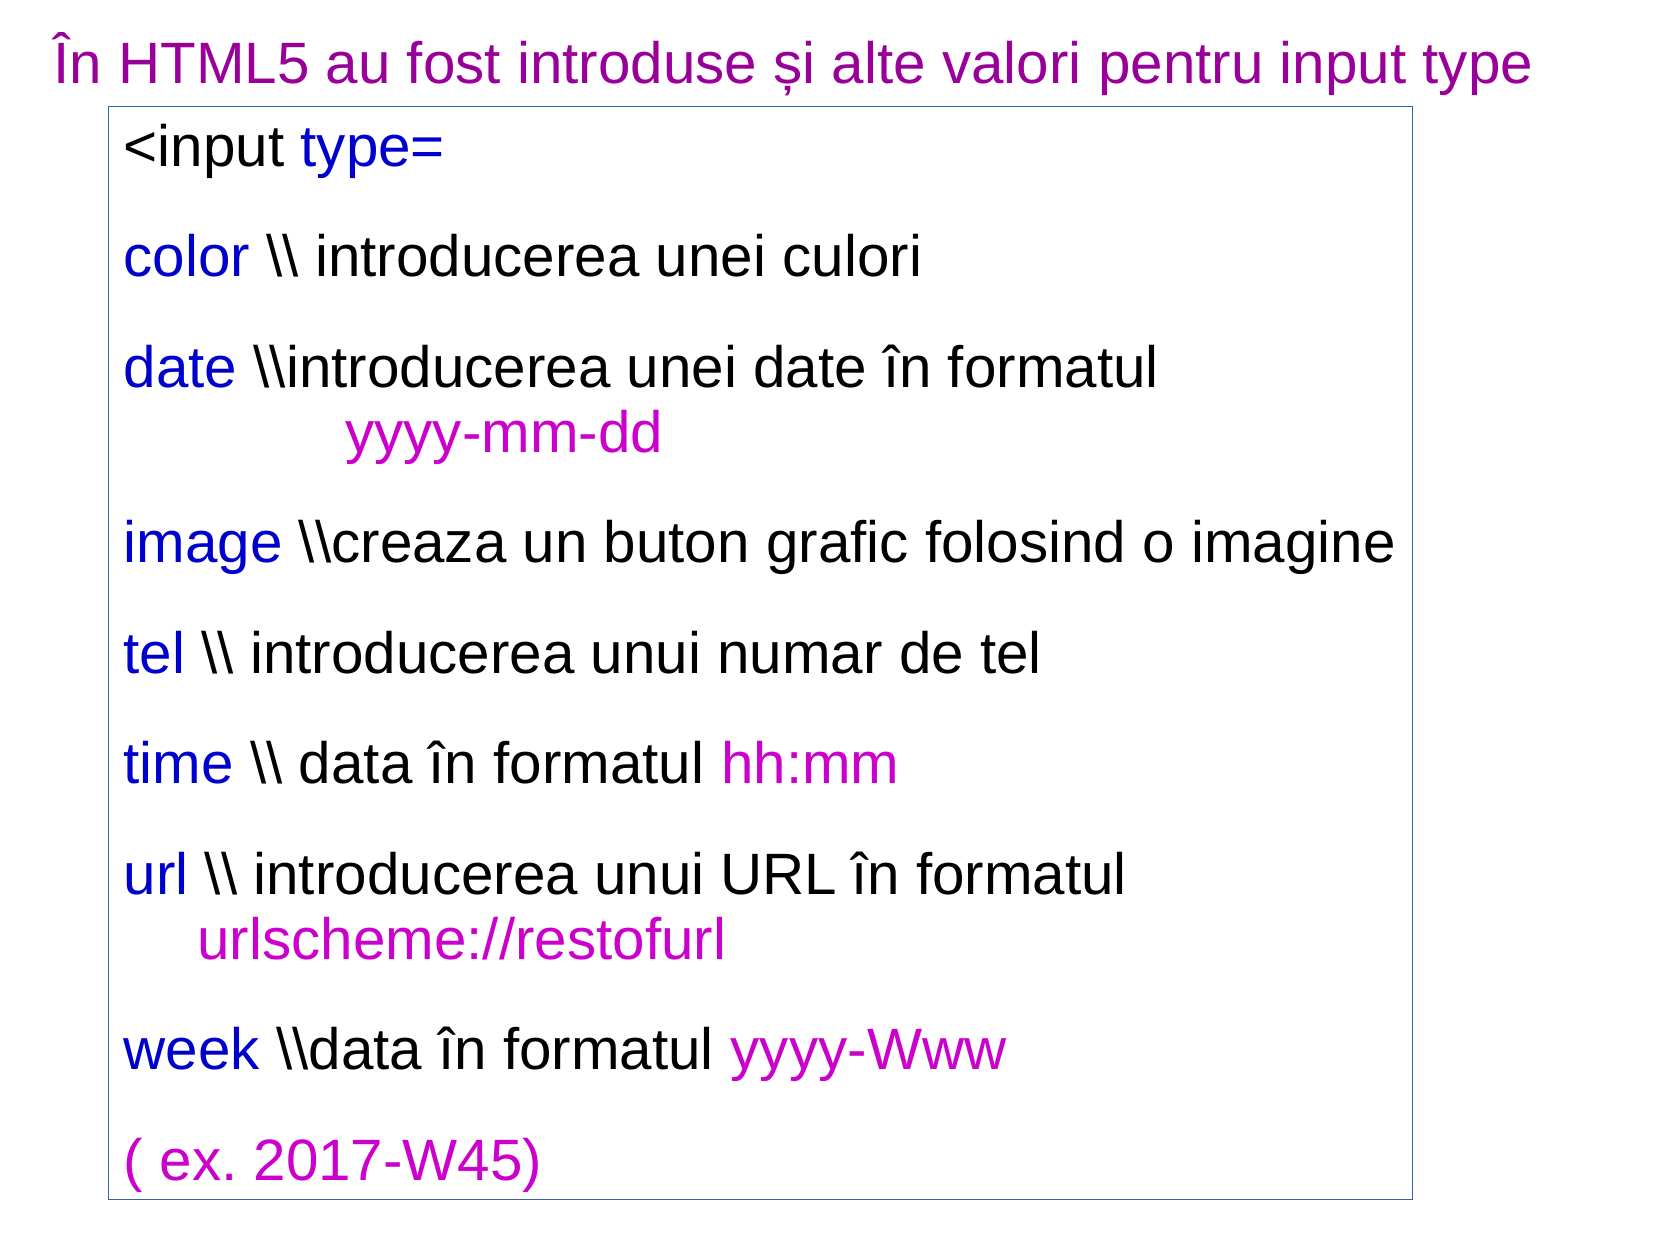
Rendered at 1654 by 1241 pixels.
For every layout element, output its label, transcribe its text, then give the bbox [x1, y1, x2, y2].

text_box În HTML5 au fost introduse și alte valori pentru input type [39, 23, 1586, 126]
text_box <input type= color \\ introducerea unei culori date \\introducerea unei date în formatul yyyy-mm-dd image \\creaza un buton grafic folosind o imagine tel \\ introducerea unui numar de tel time \\ data în formatul hh:mm url \\ introducerea unui URL în formatul urlscheme://restofurl week \\data în formatul yyyy-Www ( ex. 2017-W45) [108, 126, 1413, 1200]
